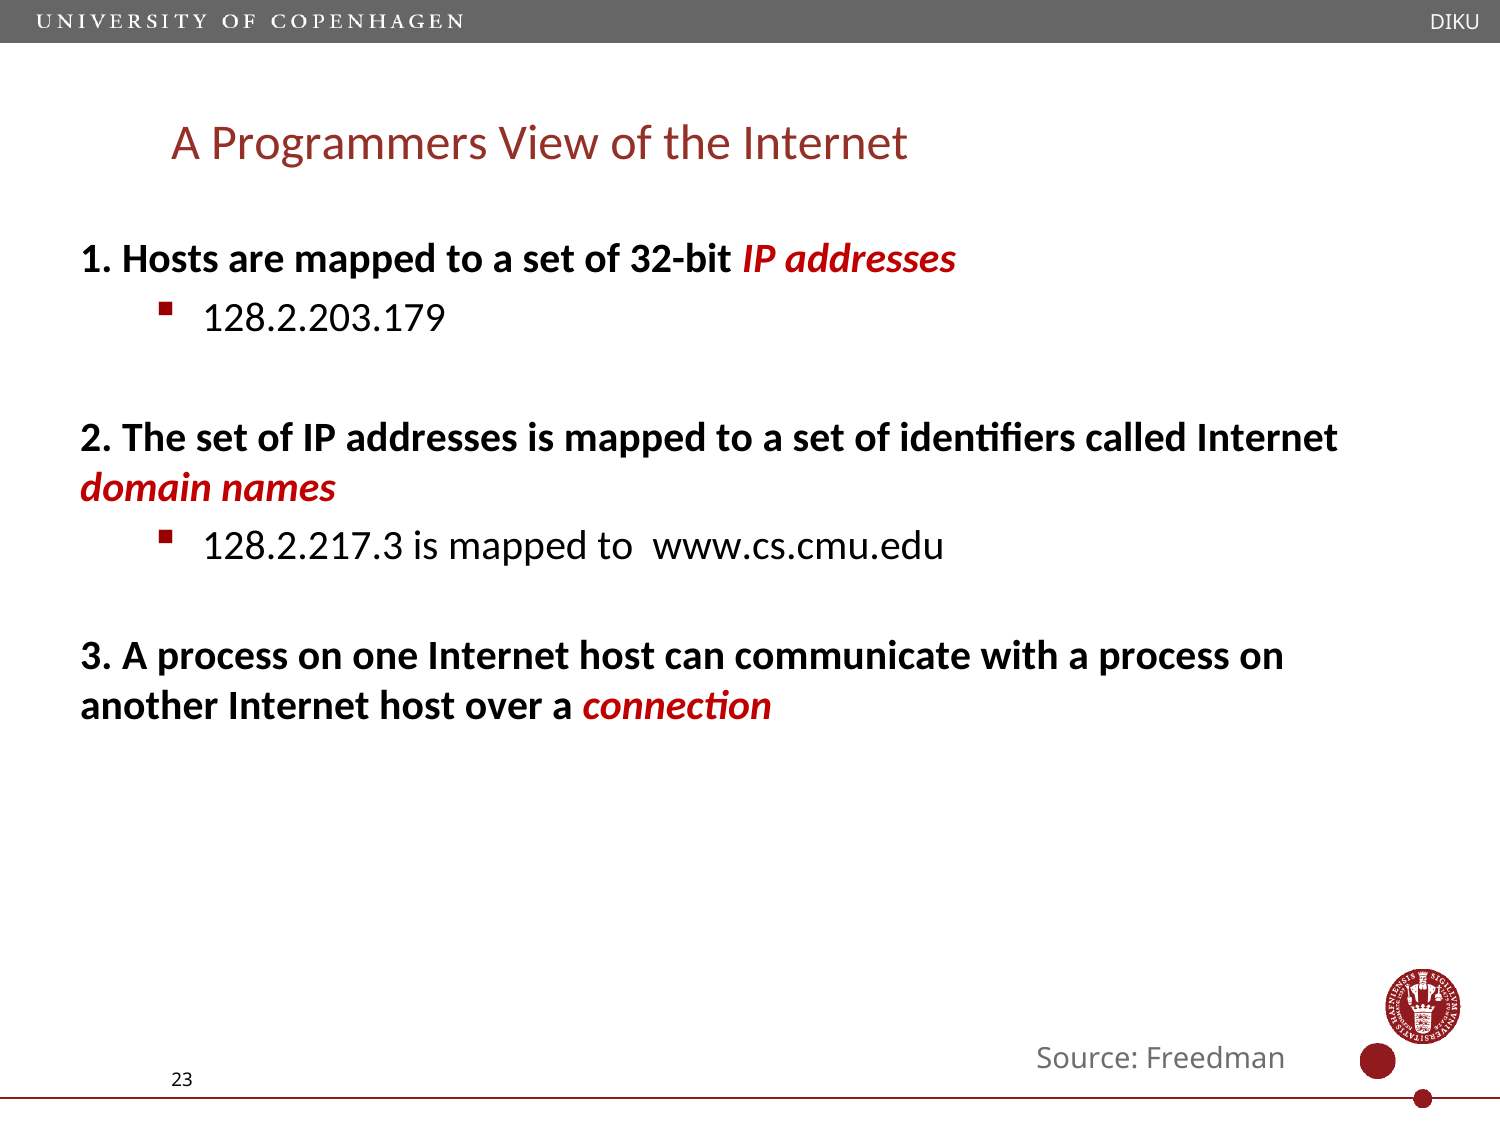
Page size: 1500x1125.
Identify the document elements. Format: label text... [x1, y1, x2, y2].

text_box 1. Hosts are mapped to a set of 32-bit IP addresses 128.2.203.179 2. The set of IP addresses is mapped to a set of identifiers called Internet domain names 128.2.217.3 is mapped to www.cs.cmu.edu 3. A process on one Internet host can communicate with a process on another Internet host over a connection [65, 223, 1361, 1040]
picture [0, 910, 1500, 1122]
text_box <number> [171, 1067, 522, 1092]
text_box DIKU [469, 0, 1495, 43]
text_box Source: Freedman [1021, 1040, 1341, 1083]
text_box A Programmers View of the Internet [171, 75, 1329, 171]
